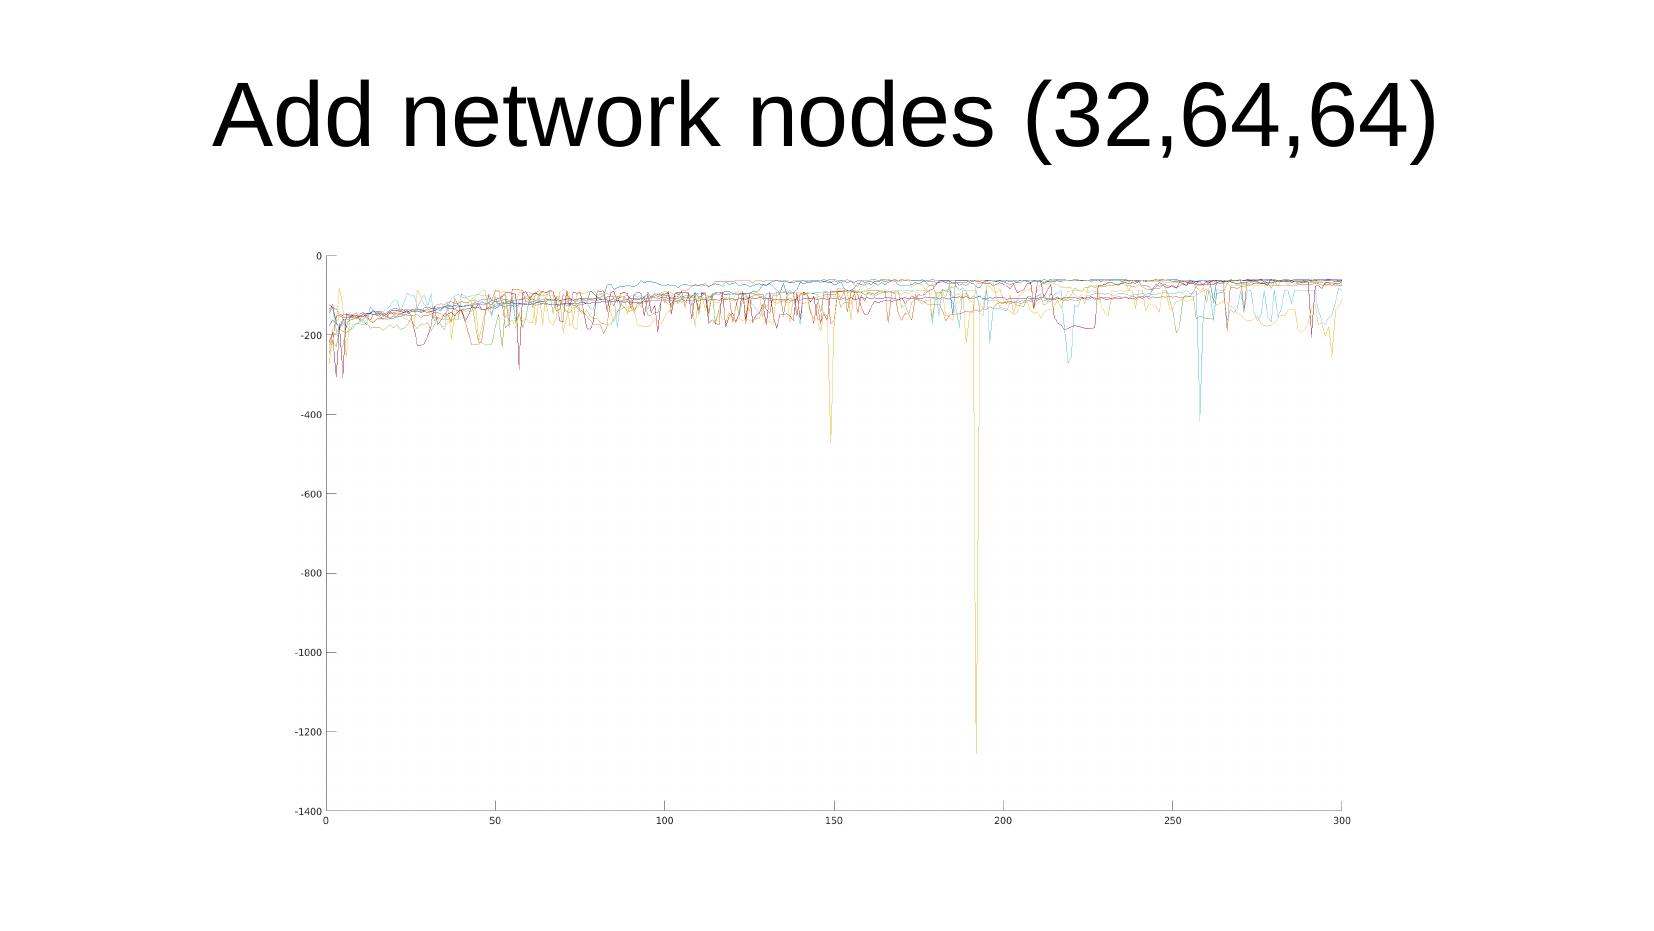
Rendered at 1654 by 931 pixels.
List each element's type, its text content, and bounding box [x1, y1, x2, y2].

title Add network nodes (32,64,64) [82, 37, 1571, 193]
picture [294, 251, 1351, 826]
